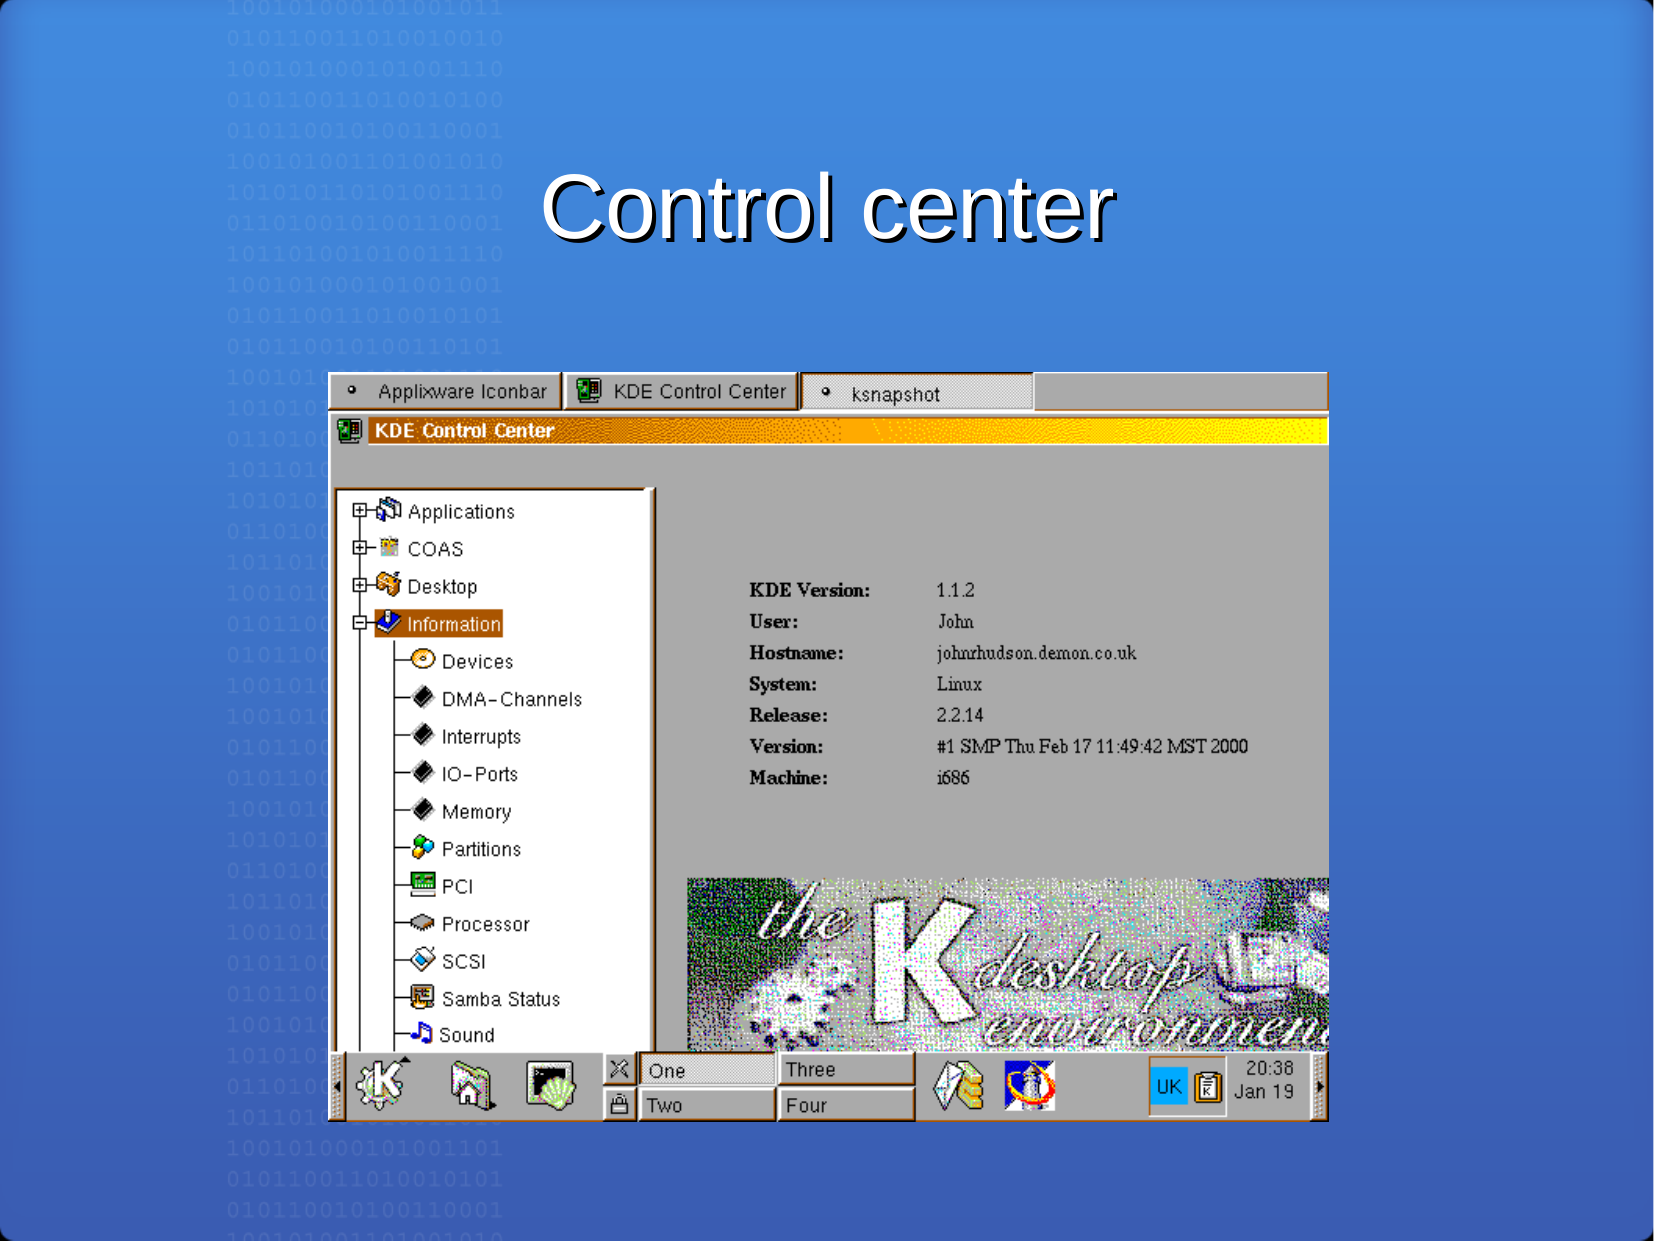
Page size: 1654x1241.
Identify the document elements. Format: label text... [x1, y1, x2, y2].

chart [121, 344, 1534, 1127]
title Control center [121, 110, 1534, 303]
picture [0, 0, 1654, 1241]
